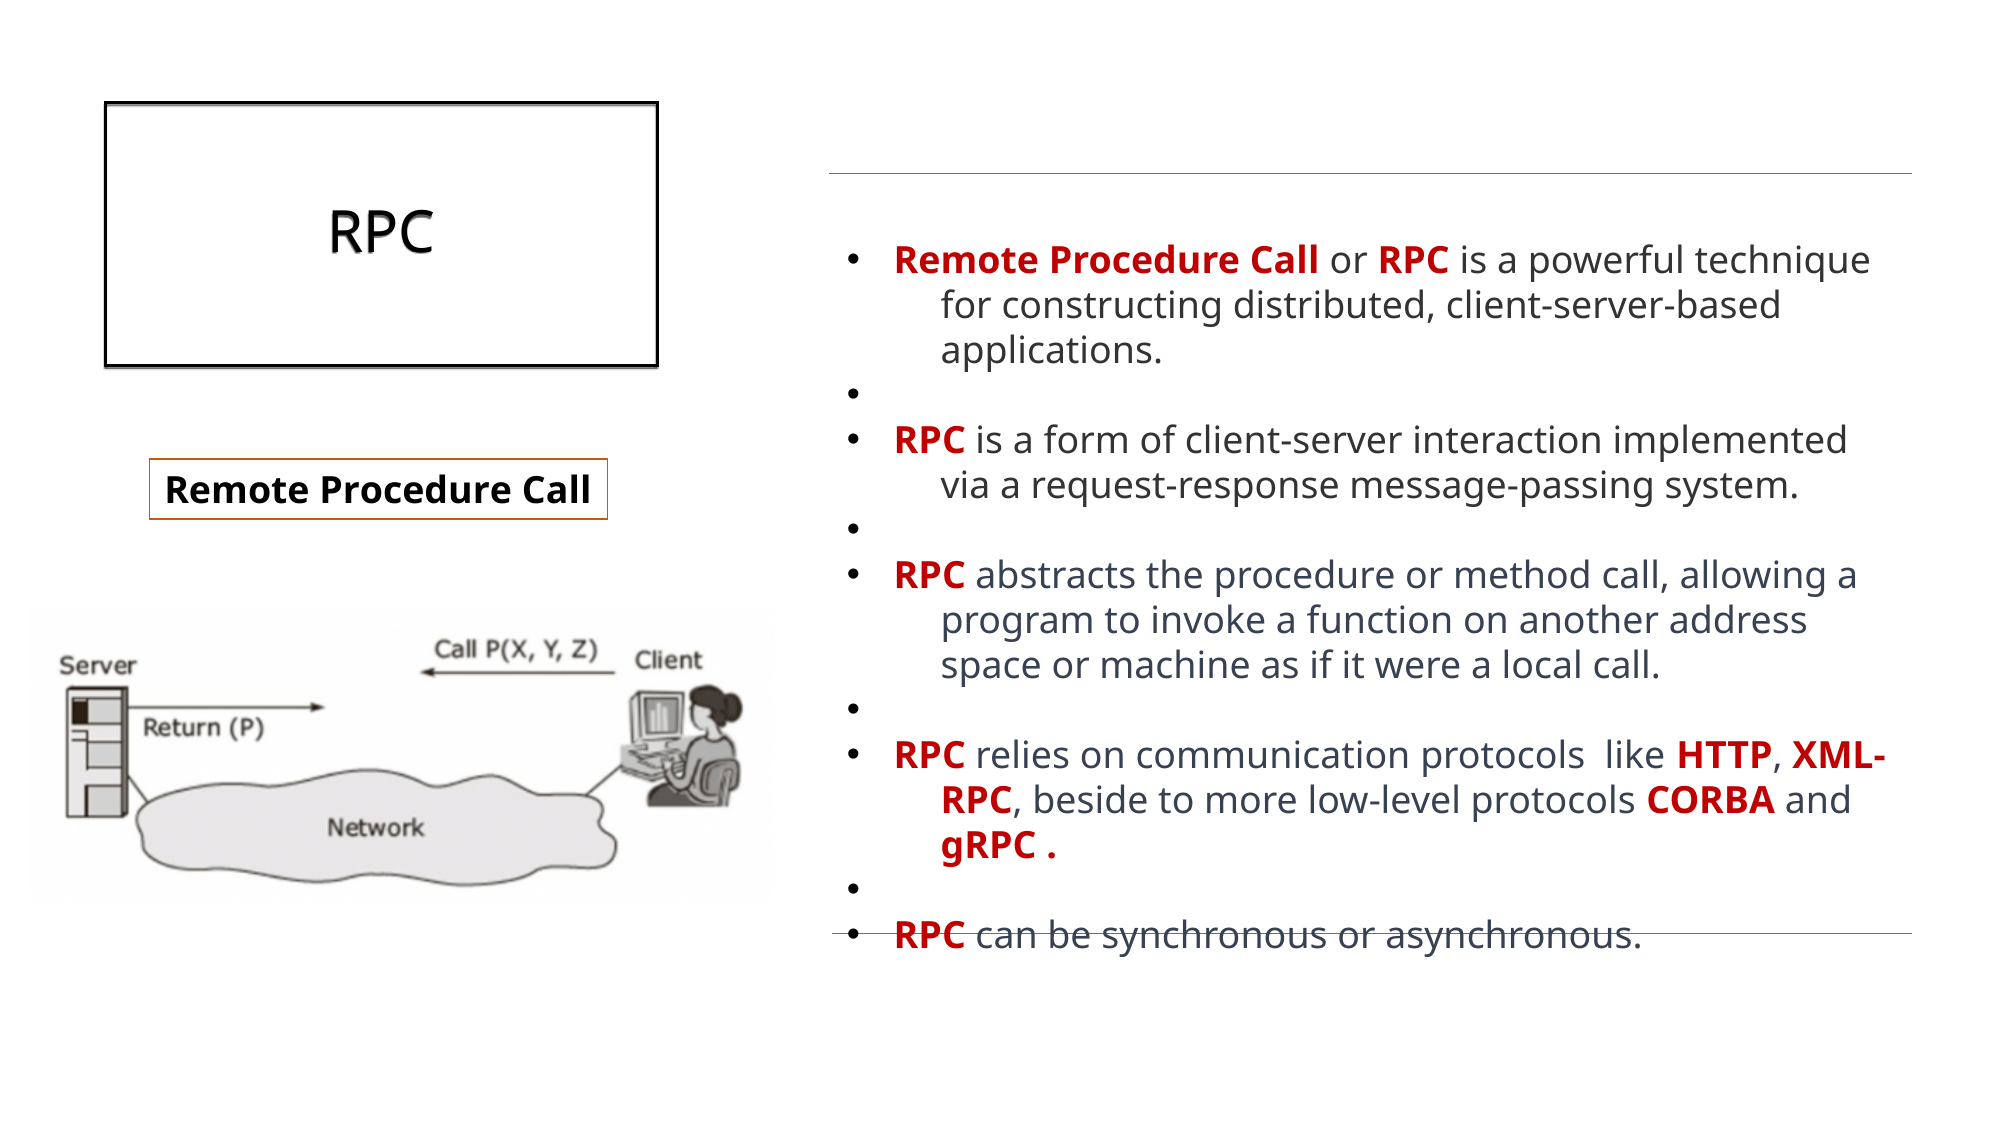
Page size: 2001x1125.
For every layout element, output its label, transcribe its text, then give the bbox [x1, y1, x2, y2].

picture [28, 605, 774, 904]
text_box Remote Procedure Call [149, 459, 607, 519]
title RPC [105, 102, 658, 366]
text_box Remote Procedure Call or RPC is a powerful technique for constructing distributed, client-server-based applications. RPC is a form of client-server interaction implemented via a request-response message-passing system. RPC abstracts the procedure or method call, allowing a program to invoke a function on another address space or machine as if it were a local call. RPC relies on communication protocols like HTTP, XML-RPC, beside to more low-level protocols CORBA and gRPC . RPC can be synchronous or asynchronous. [831, 228, 1915, 880]
